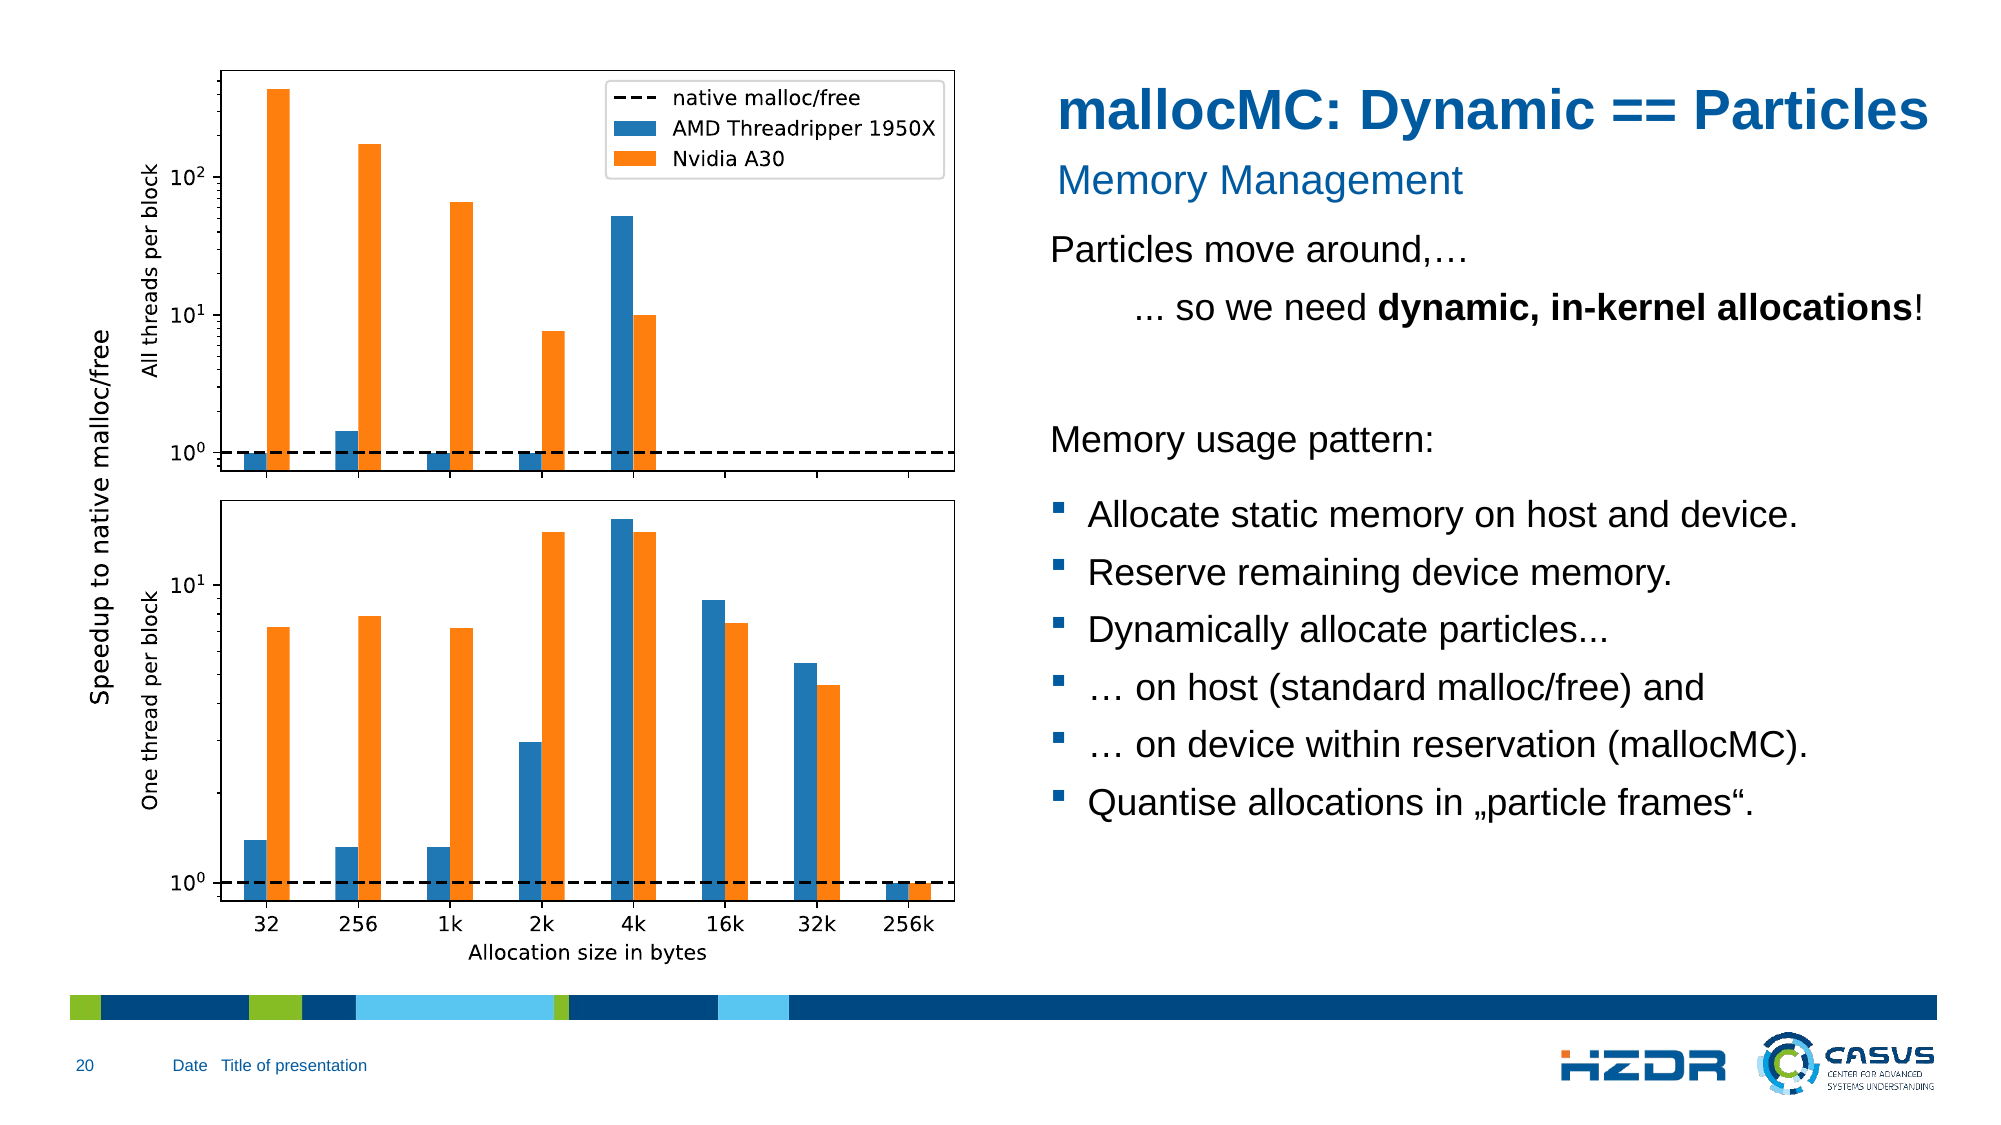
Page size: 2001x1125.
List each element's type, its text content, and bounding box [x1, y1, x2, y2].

picture [70, 47, 978, 988]
title [1057, 80, 1934, 148]
picture [1560, 1049, 1726, 1081]
picture [104, 995, 569, 1020]
list Particles move around,… ... so we need dynamic, in-kernel allocations! Memory usage pattern: Allocate static memory on host and device. Reserve remaining device memory. Dynamically allocate particles... … on host (standard malloc/free) and … on device within reservation (mallocMC). Quantise allocations in „particle frames“. [1050, 224, 1951, 956]
slide_number Date [107, 1034, 208, 1095]
subtitle Memory Management [1057, 152, 1934, 208]
picture [1757, 1032, 1934, 1095]
picture [70, 995, 101, 1020]
picture [572, 995, 1937, 1020]
